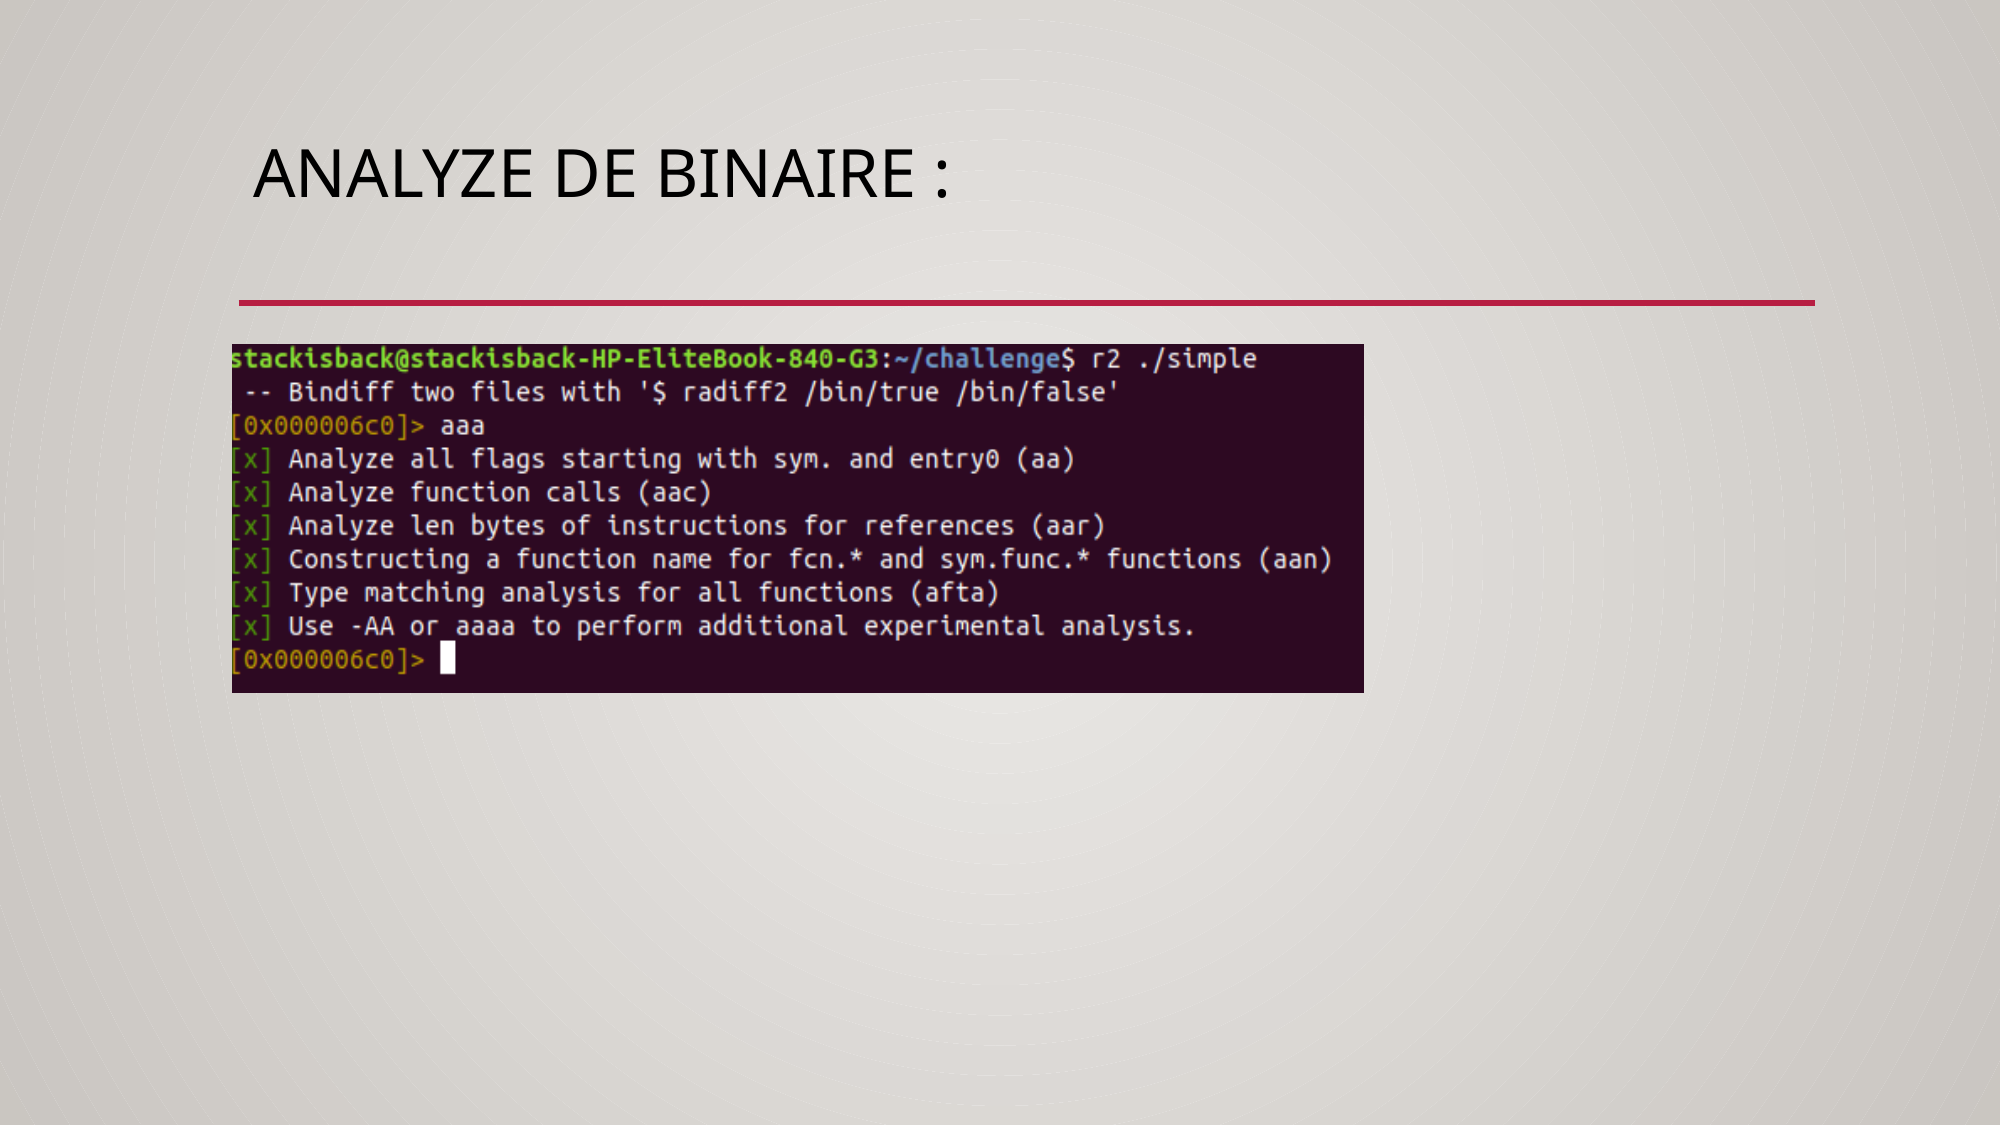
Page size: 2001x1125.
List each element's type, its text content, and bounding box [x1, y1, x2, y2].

picture [232, 344, 1364, 693]
title Analyze de binaire : [238, 131, 1814, 305]
